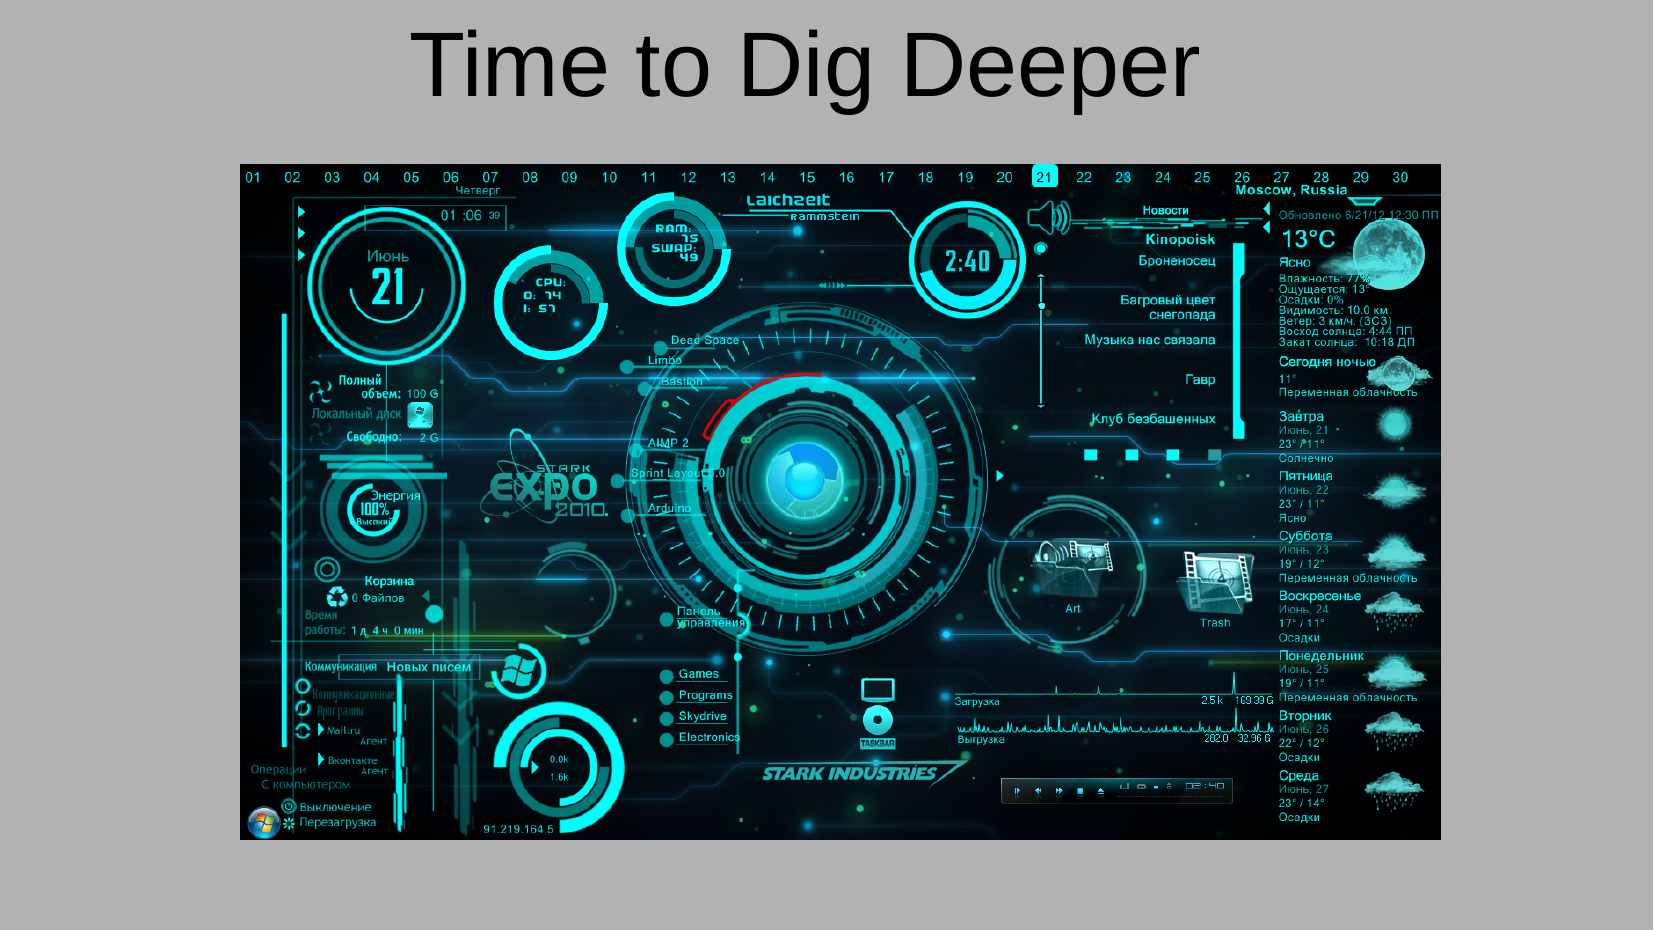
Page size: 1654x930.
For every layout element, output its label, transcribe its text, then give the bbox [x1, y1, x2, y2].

title Time to Dig Deeper [23, 11, 1589, 119]
picture [240, 164, 1441, 840]
